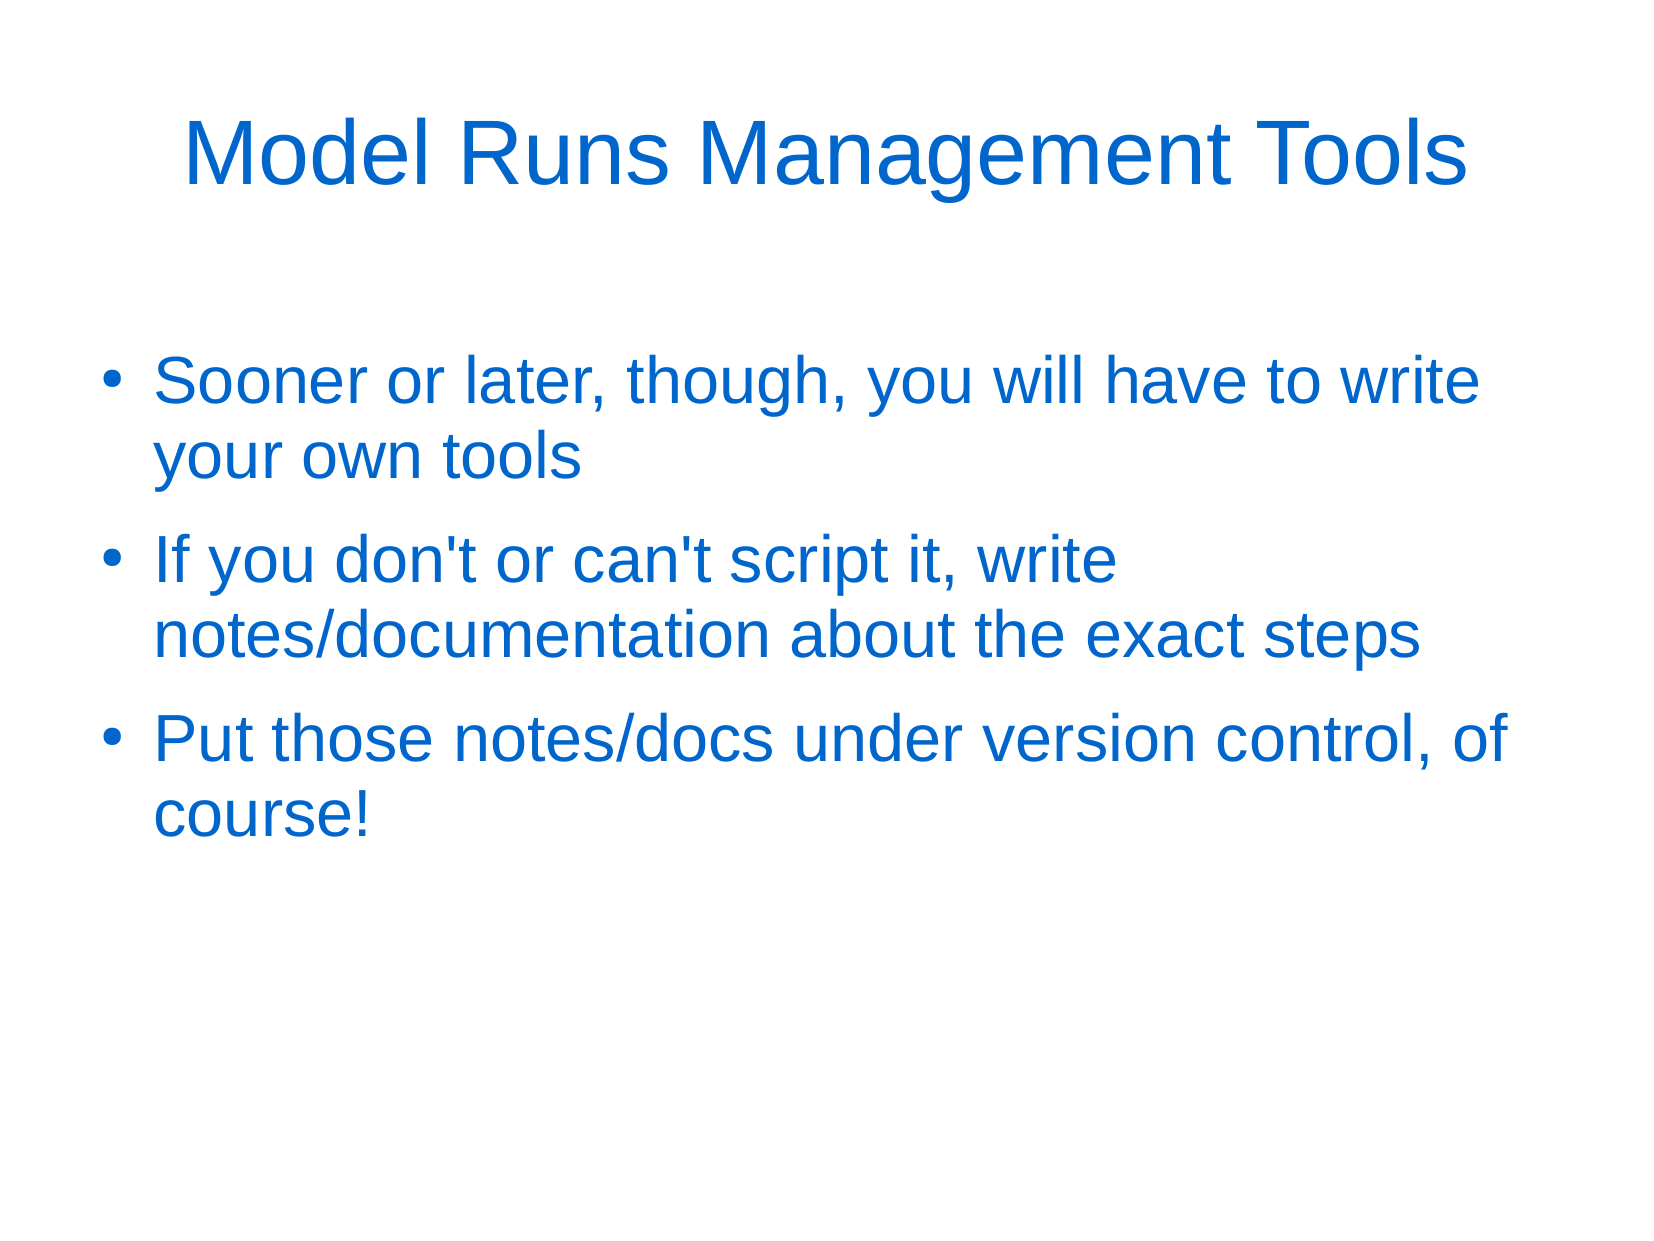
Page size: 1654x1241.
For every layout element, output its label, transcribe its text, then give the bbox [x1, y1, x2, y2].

list Sooner or later, though, you will have to write your own tools If you don't or can't script it, write notes/documentation about the exact steps Put those notes/docs under version control, of course! [82, 343, 1571, 1063]
title Model Runs Management Tools [82, 49, 1571, 257]
